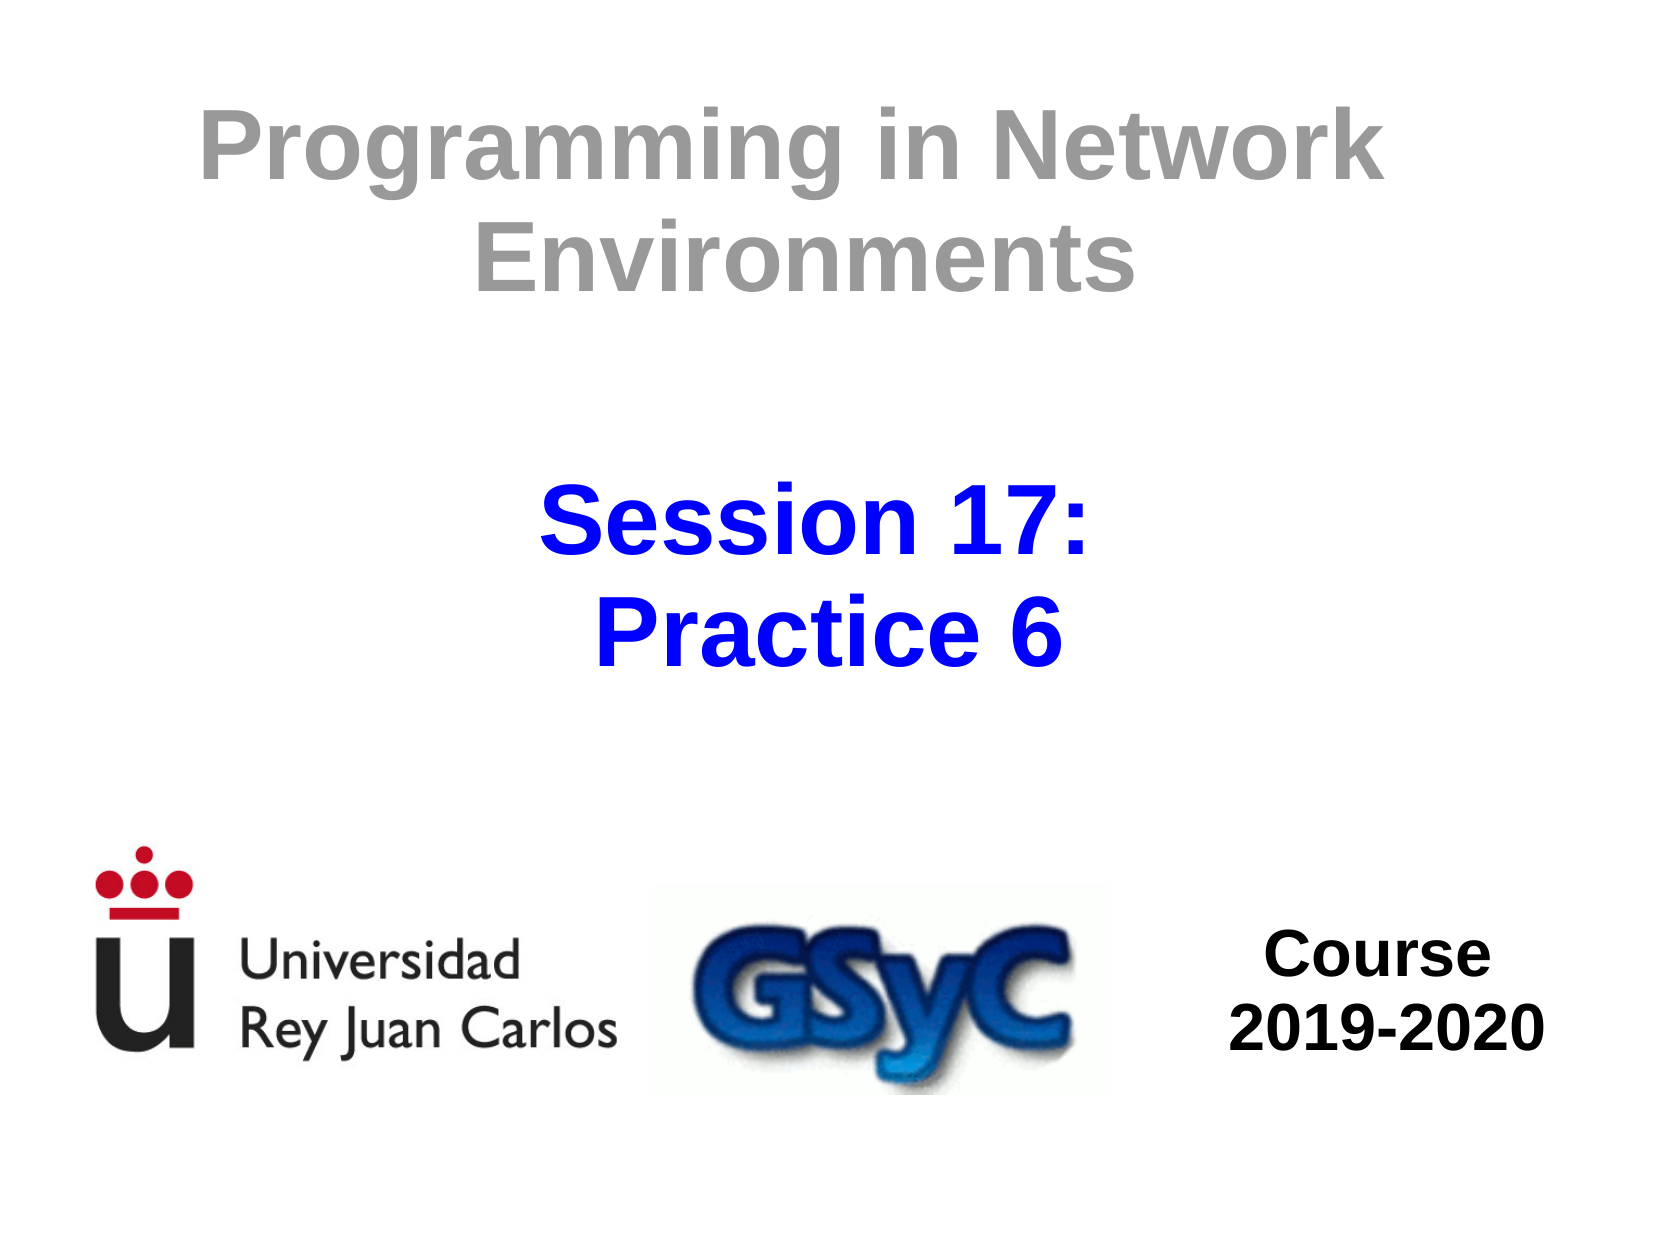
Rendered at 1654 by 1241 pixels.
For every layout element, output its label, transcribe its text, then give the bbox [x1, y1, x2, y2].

picture [653, 884, 1111, 1096]
title Programming in Network Environments [120, 75, 1491, 327]
title Course 2019-2020 [1185, 915, 1591, 1066]
picture [61, 824, 646, 1081]
title Session 17: Practice 6 [144, 450, 1516, 702]
